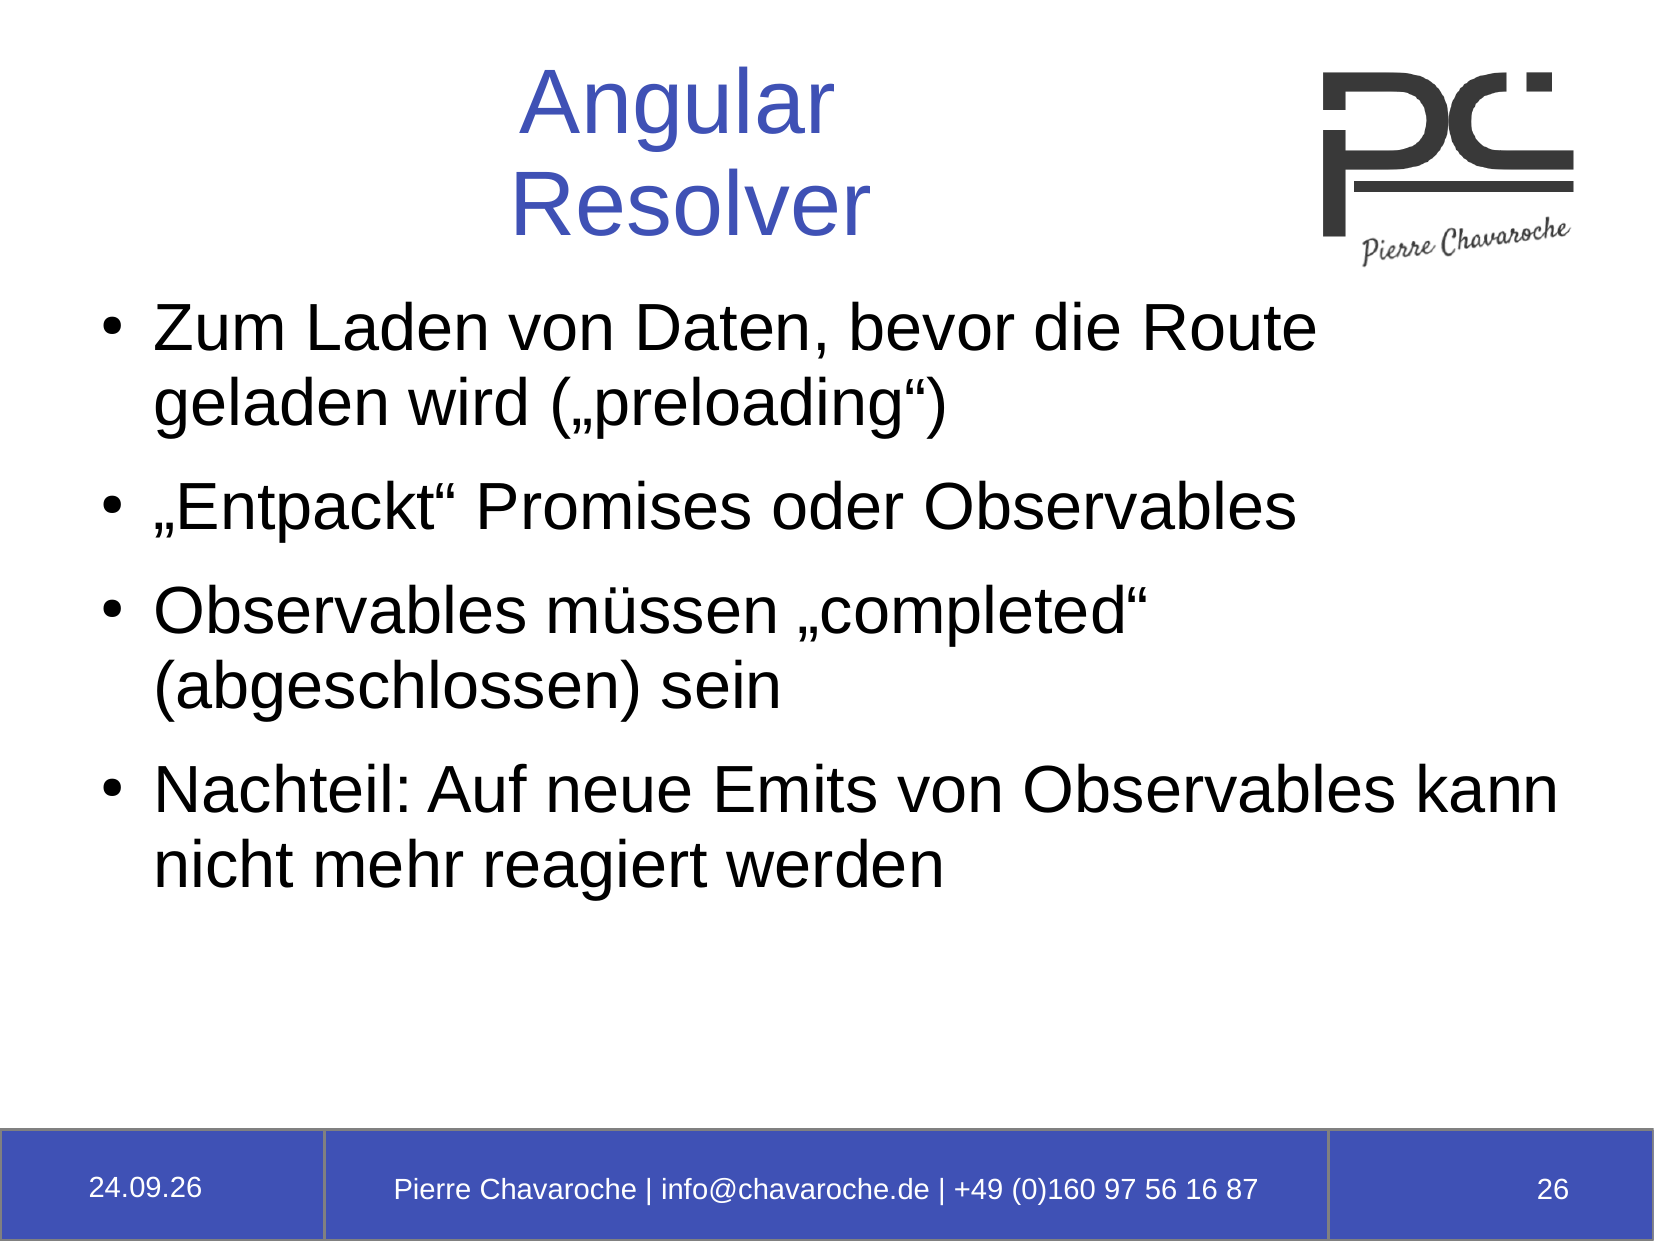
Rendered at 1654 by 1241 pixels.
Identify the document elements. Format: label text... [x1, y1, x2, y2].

picture [1307, 29, 1589, 311]
list Zum Laden von Daten, bevor die Route geladen wird („preloading“) „Entpackt“ Promises oder Observables Observables müssen „completed“ (abgeschlossen) sein Nachteil: Auf neue Emits von Observables kann nicht mehr reagiert werden [82, 290, 1571, 1109]
title Angular Resolver [82, 49, 1300, 257]
